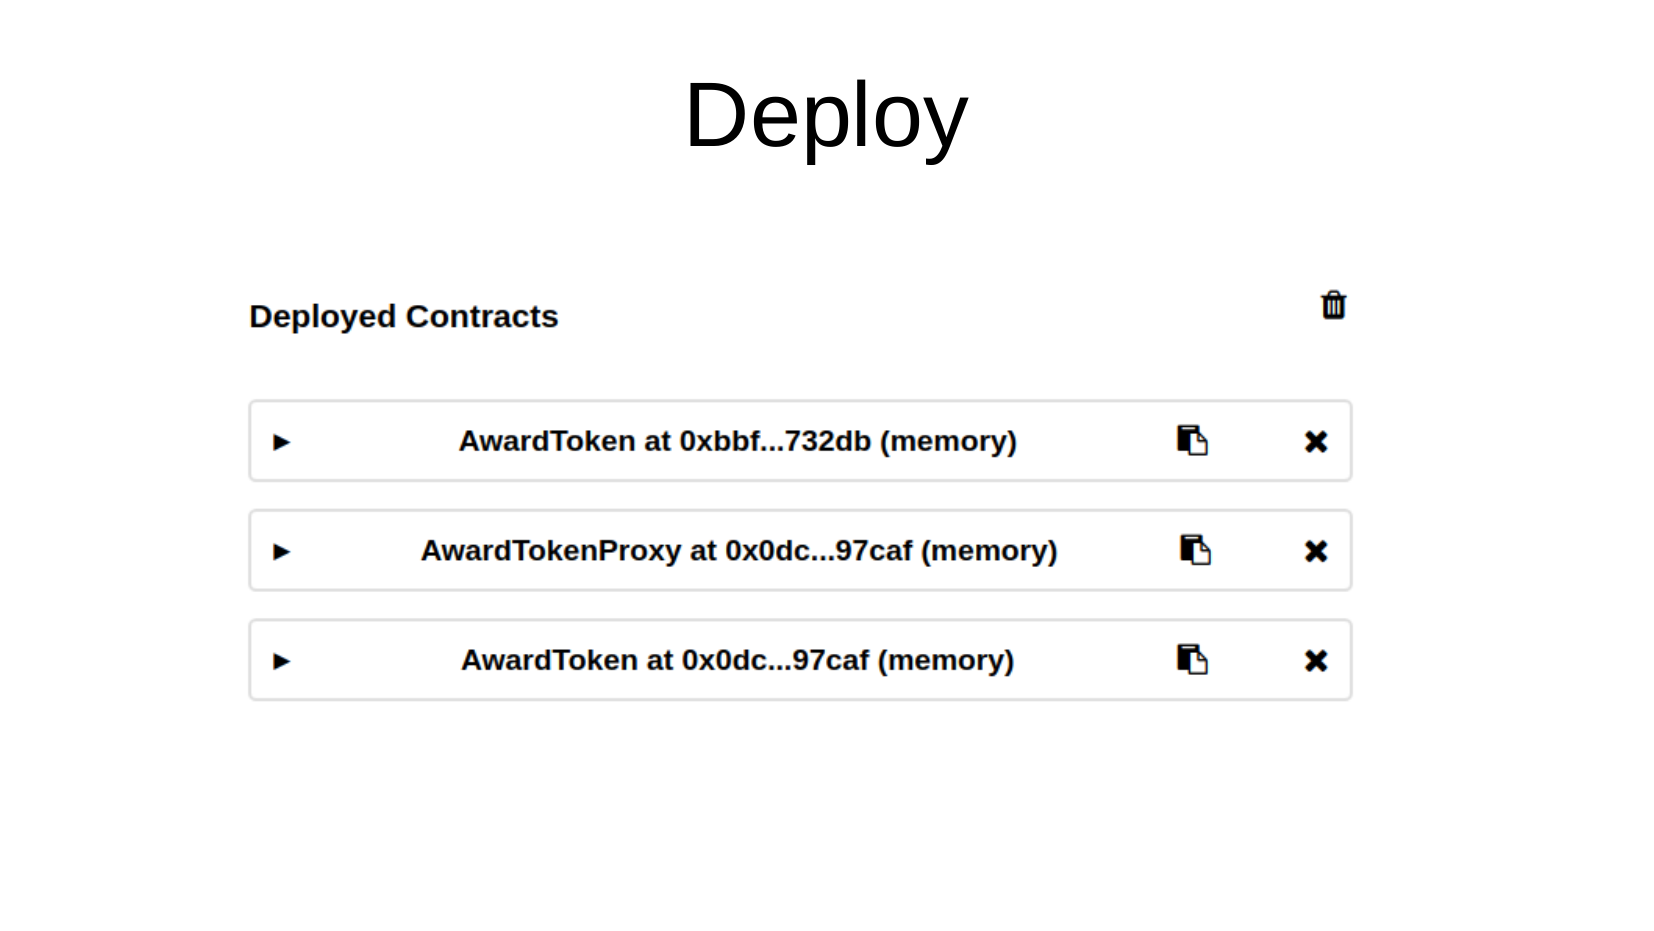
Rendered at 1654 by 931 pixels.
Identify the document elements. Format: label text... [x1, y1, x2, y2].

title Deploy [82, 37, 1571, 193]
picture [225, 268, 1386, 751]
